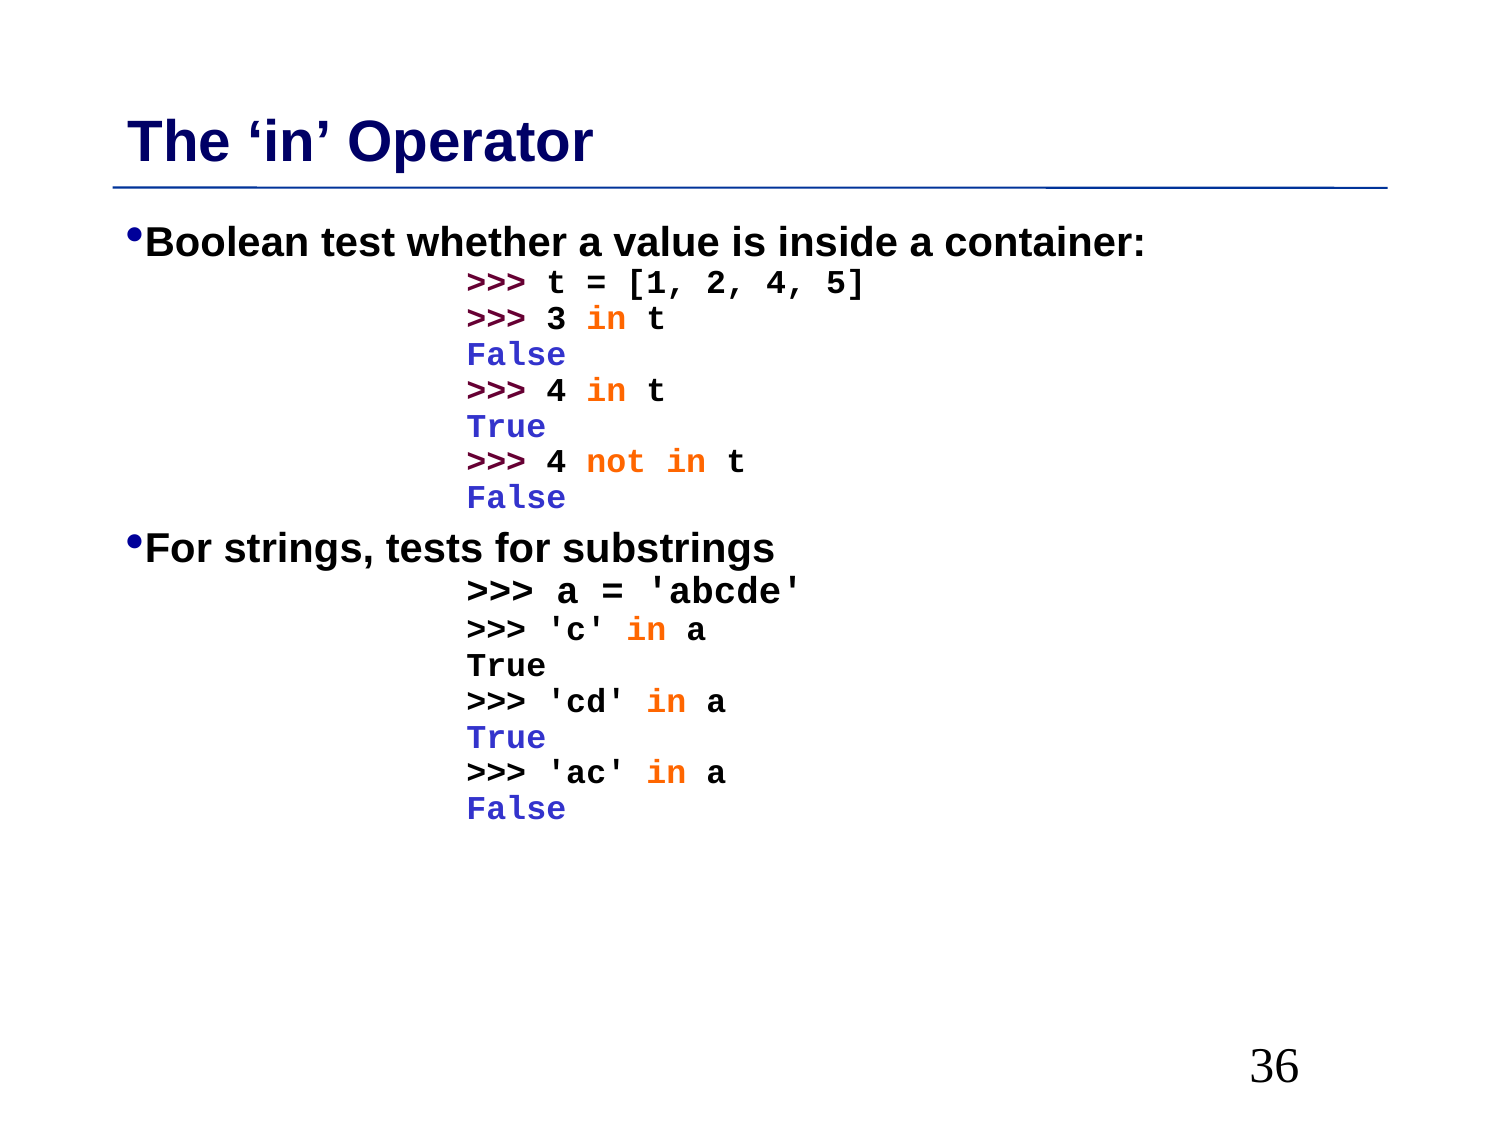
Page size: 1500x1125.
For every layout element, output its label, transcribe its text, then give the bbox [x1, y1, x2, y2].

text_box <number> [1074, 994, 1387, 1125]
list Boolean test whether a value is inside a container: >>> t = [1, 2, 4, 5] >>> 3 in t False >>> 4 in t True >>> 4 not in t False For strings, tests for substrings >>> a = 'abcde' >>> 'c' in a True >>> 'cd' in a True >>> 'ac' in a False [112, 212, 1388, 841]
title The ‘in’ Operator [112, 95, 1388, 181]
